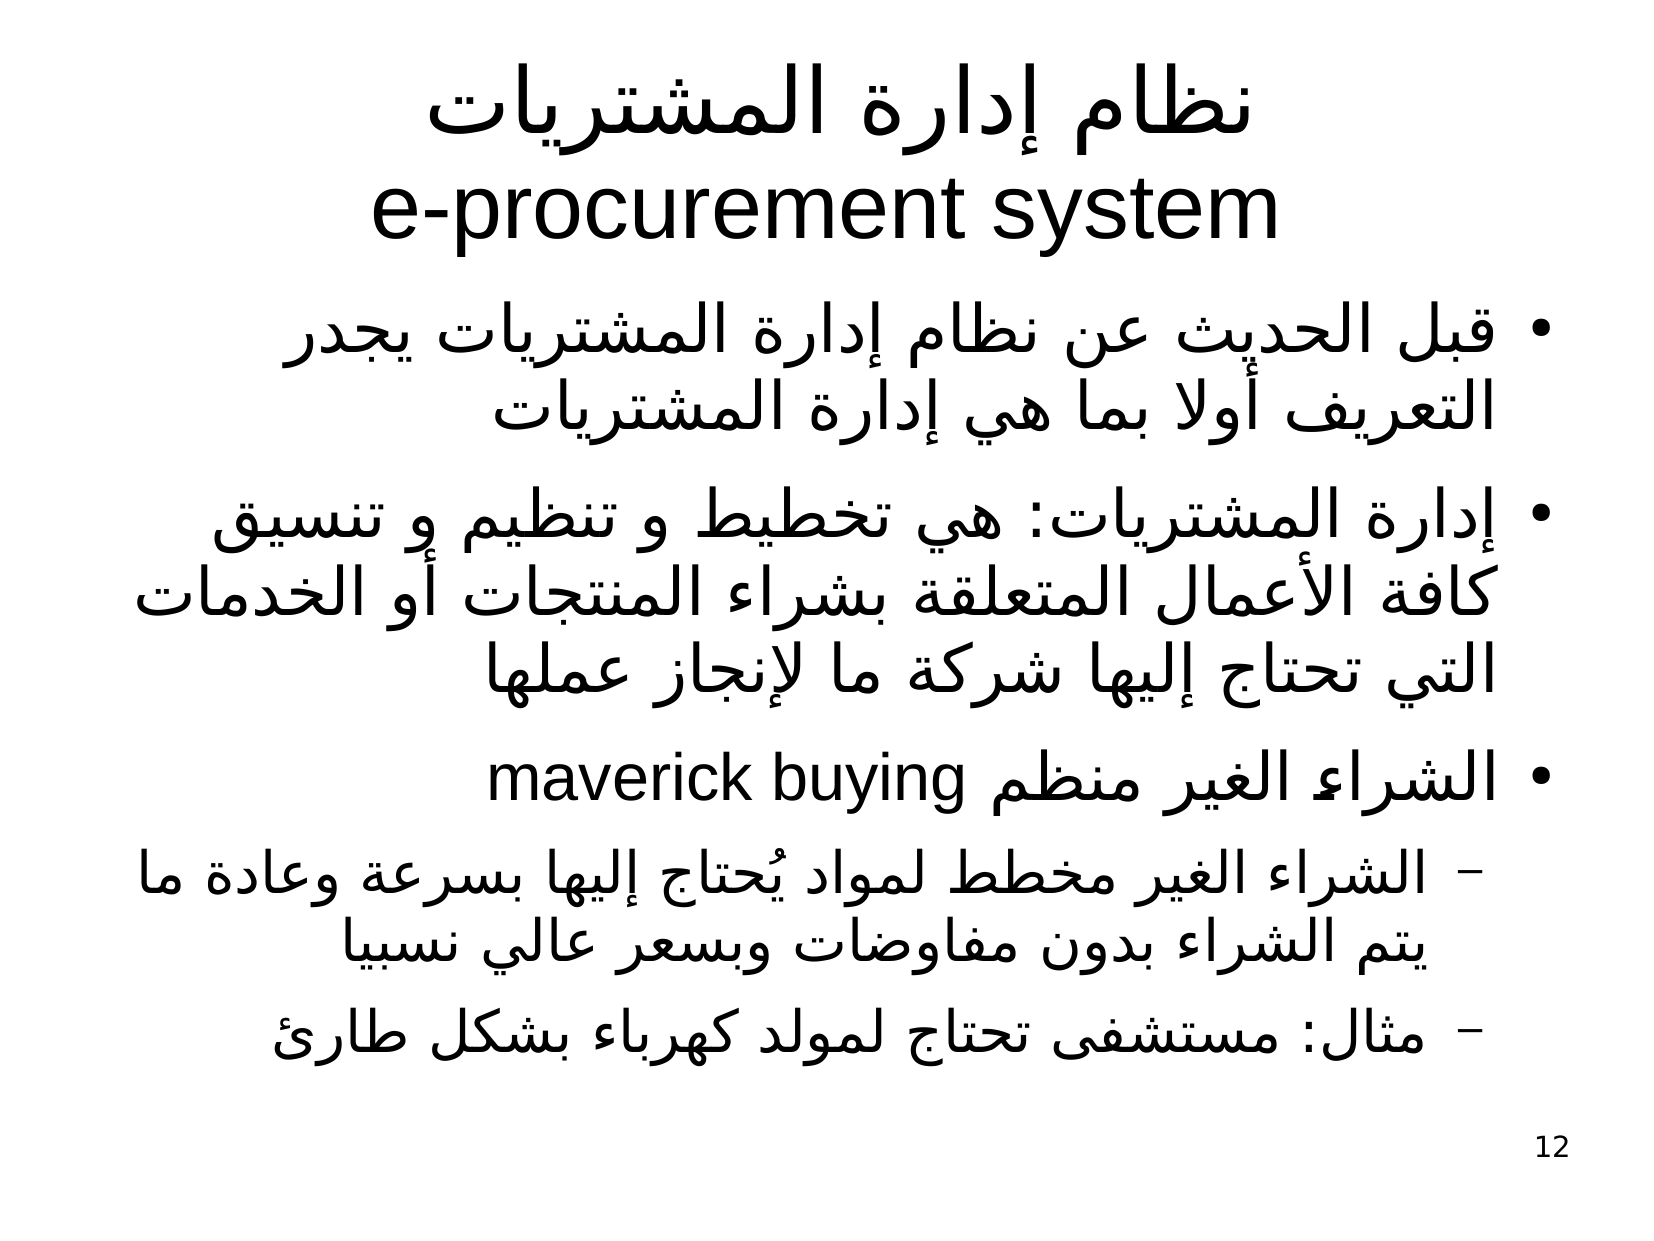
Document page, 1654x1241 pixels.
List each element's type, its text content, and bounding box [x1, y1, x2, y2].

list قبل الحديث عن نظام إدارة المشتريات يجدر التعريف أولا بما هي إدارة المشتريات إدارة المشتريات: هي تخطيط و تنظيم و تنسيق كافة الأعمال المتعلقة بشراء المنتجات أو الخدمات التي تحتاج إليها شركة ما لإنجاز عملها الشراء الغير منظم maverick buying الشراء الغير مخطط لمواد يُحتاج إليها بسرعة وعادة ما يتم الشراء بدون مفاوضات وبسعر عالي نسبيا مثال: مستشفى تحتاج لمولد كهرباء بشكل طارئ [82, 290, 1571, 1111]
title نظام إدارة المشتريات e-procurement system [82, 46, 1571, 260]
